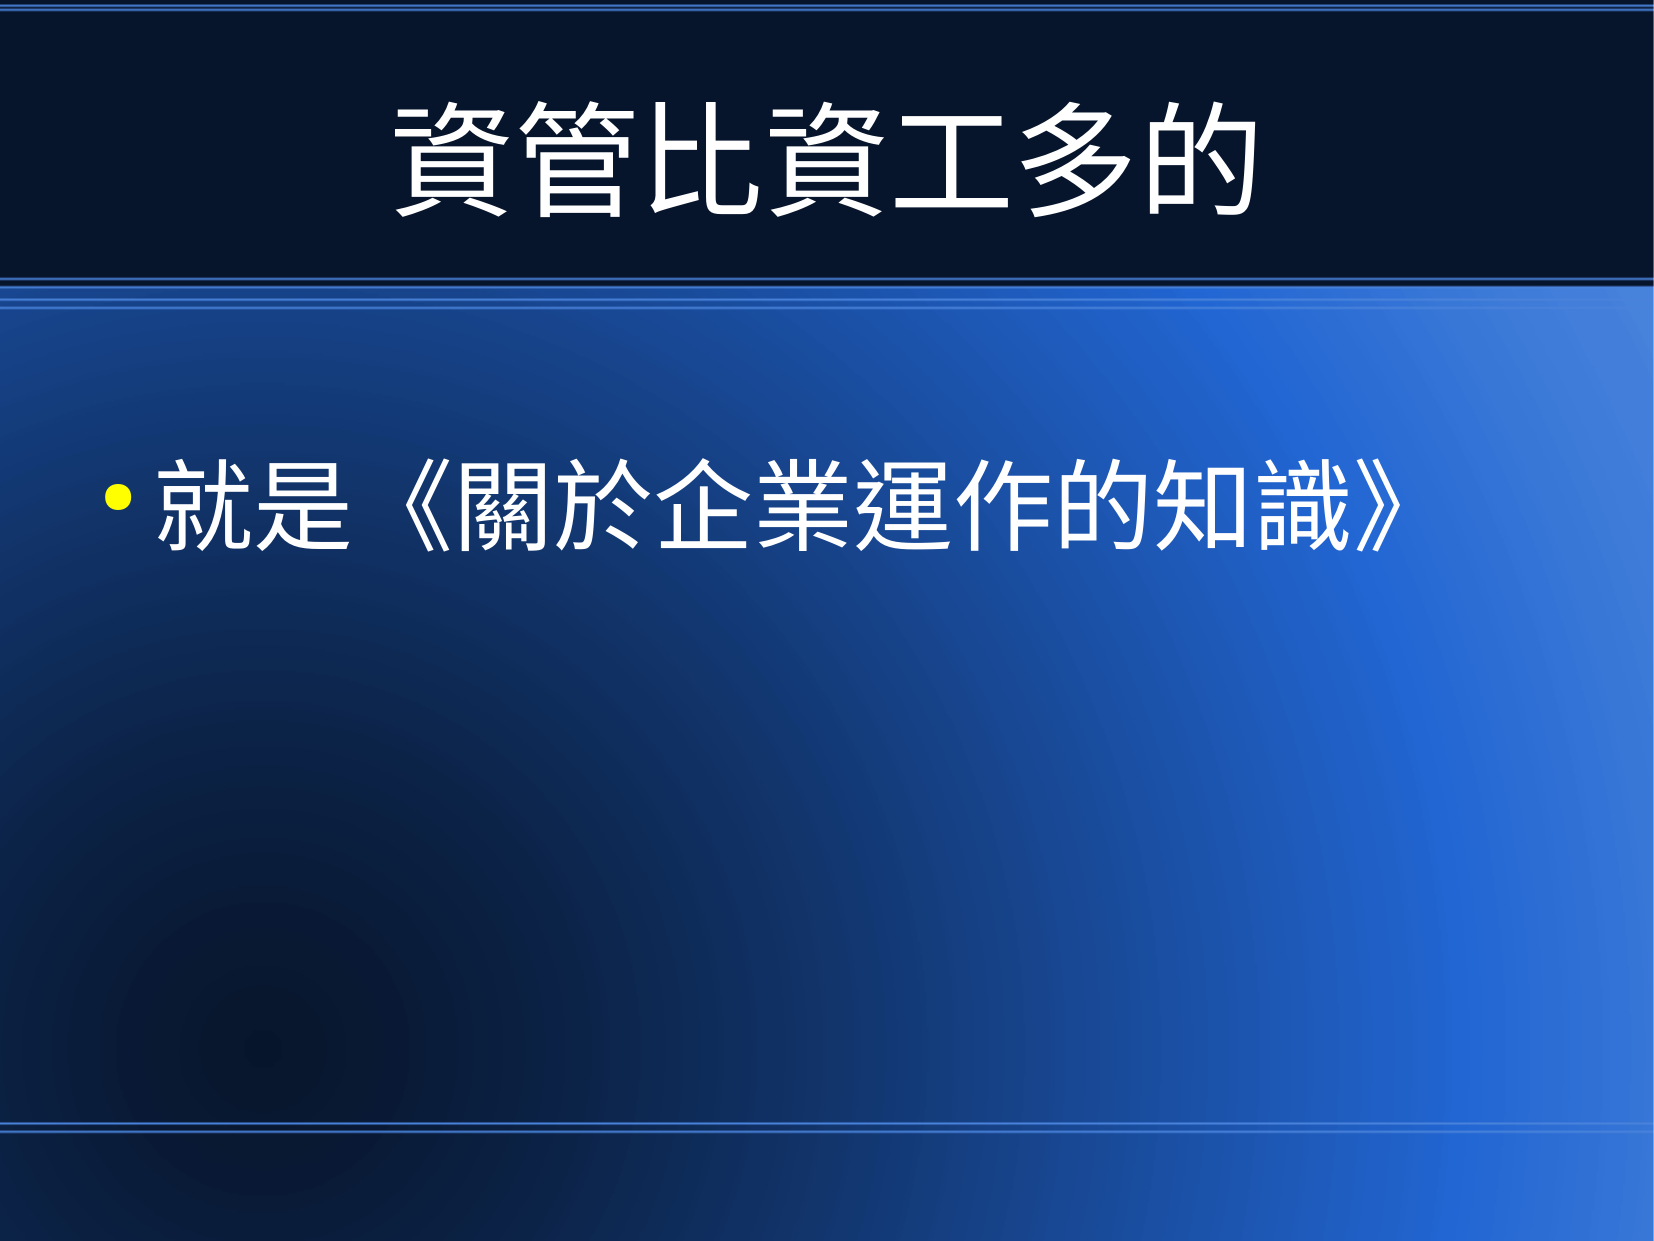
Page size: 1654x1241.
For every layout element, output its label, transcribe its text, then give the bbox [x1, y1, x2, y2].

picture [0, 0, 1654, 1241]
title 資管比資工多的 [82, 49, 1571, 257]
list 就是《關於企業運作的知識》 [82, 355, 1571, 1241]
